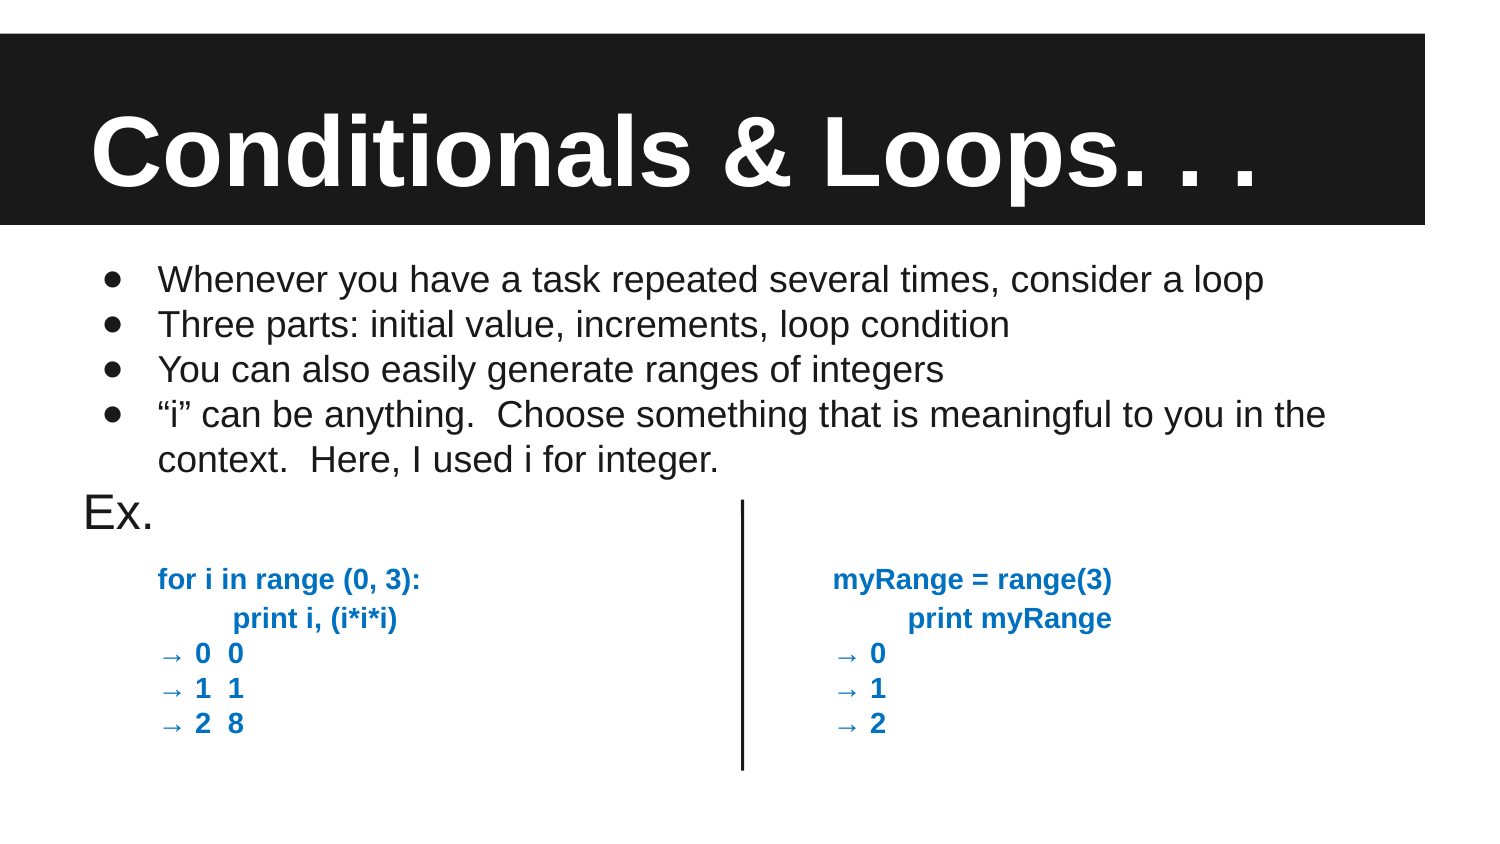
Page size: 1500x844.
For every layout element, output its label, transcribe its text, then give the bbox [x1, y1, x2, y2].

title Conditionals & Loops. . . [75, 33, 1425, 221]
list Whenever you have a task repeated several times, consider a loop Three parts: initial value, increments, loop condition You can also easily generate ranges of integers “i” can be anything. Choose something that is meaningful to you in the context. Here, I used i for integer. Ex. for i in range (0, 3): myRange = range(3) print i, (i*i*i) print myRange → 0 0 → 0 → 1 1 → 1 → 2 8 → 2 [67, 239, 1418, 838]
